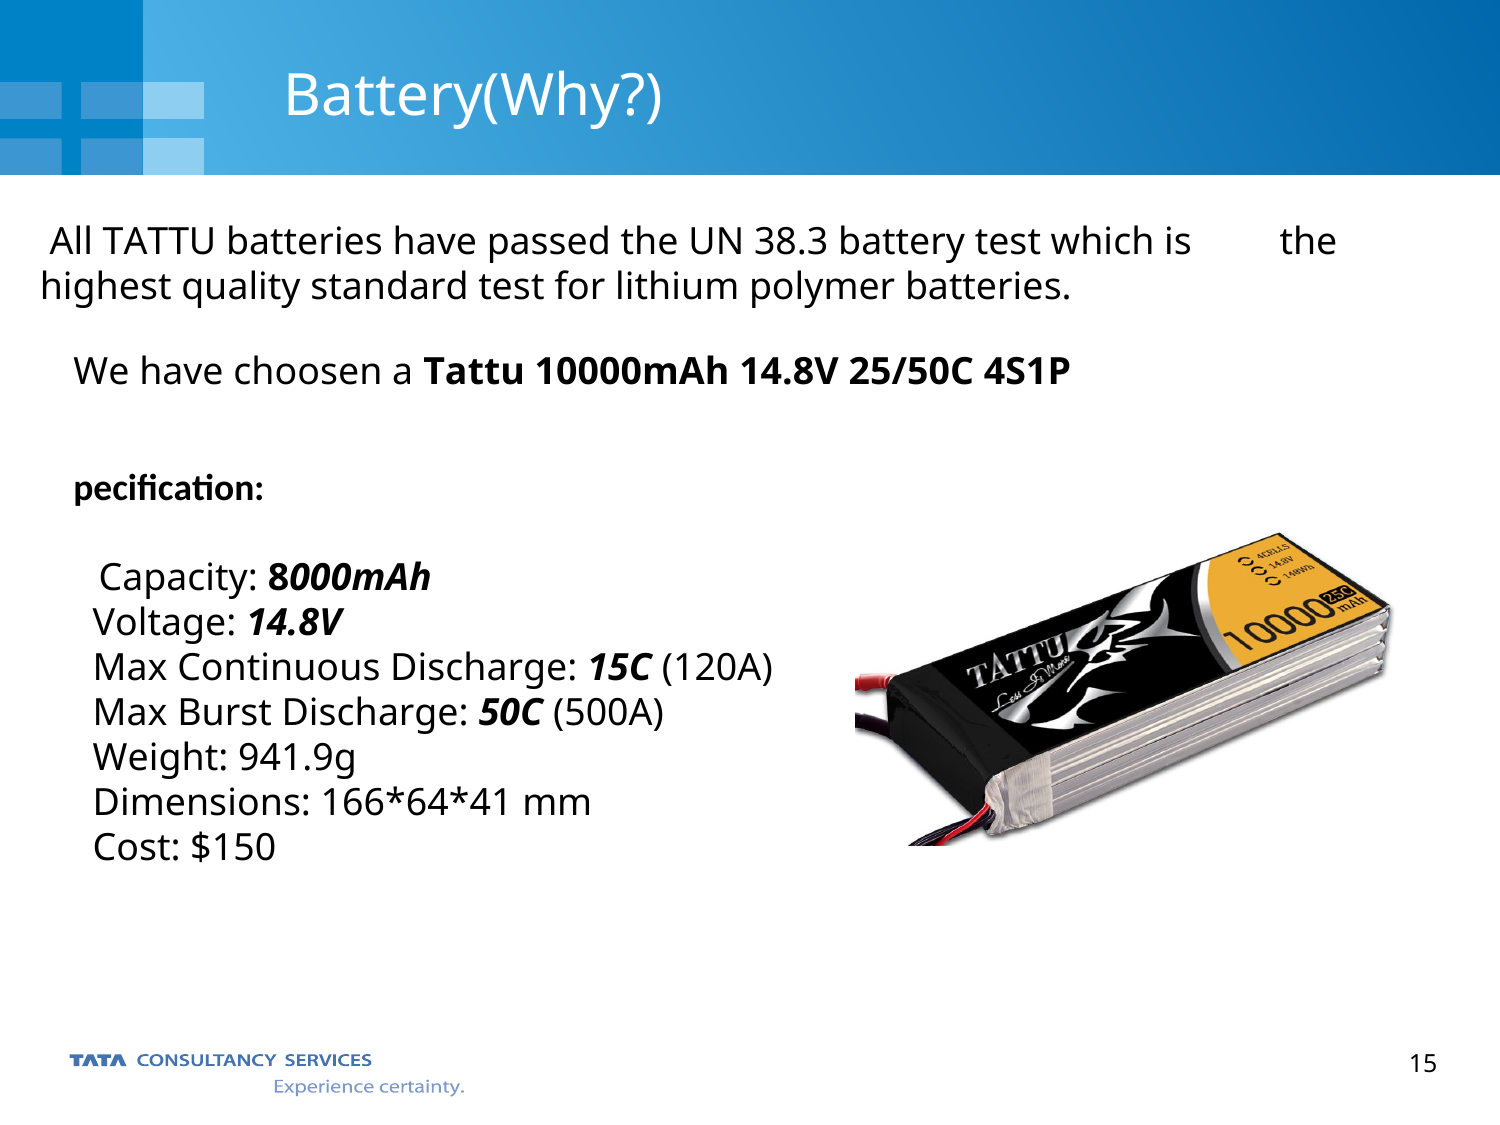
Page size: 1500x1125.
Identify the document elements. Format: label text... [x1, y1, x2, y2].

text_box We have choosen a Tattu 10000mAh 14.8V 25/50C 4S1P [58, 339, 1087, 401]
text_box Battery(Why?) [263, 50, 751, 165]
text_box Specification: Capacity: 8000mAh Voltage: 14.8V Max Continuous Discharge: 15C (120A) Max Burst Discharge: 50C (500A) Weight: 941.9g Dimensions: 166*64*41 mm Cost: $150 [58, 410, 1043, 876]
picture [855, 445, 1415, 903]
text_box All TATTU batteries have passed the UN 38.3 battery test which is the highest quality standard test for lithium polymer batteries. [24, 210, 1381, 316]
